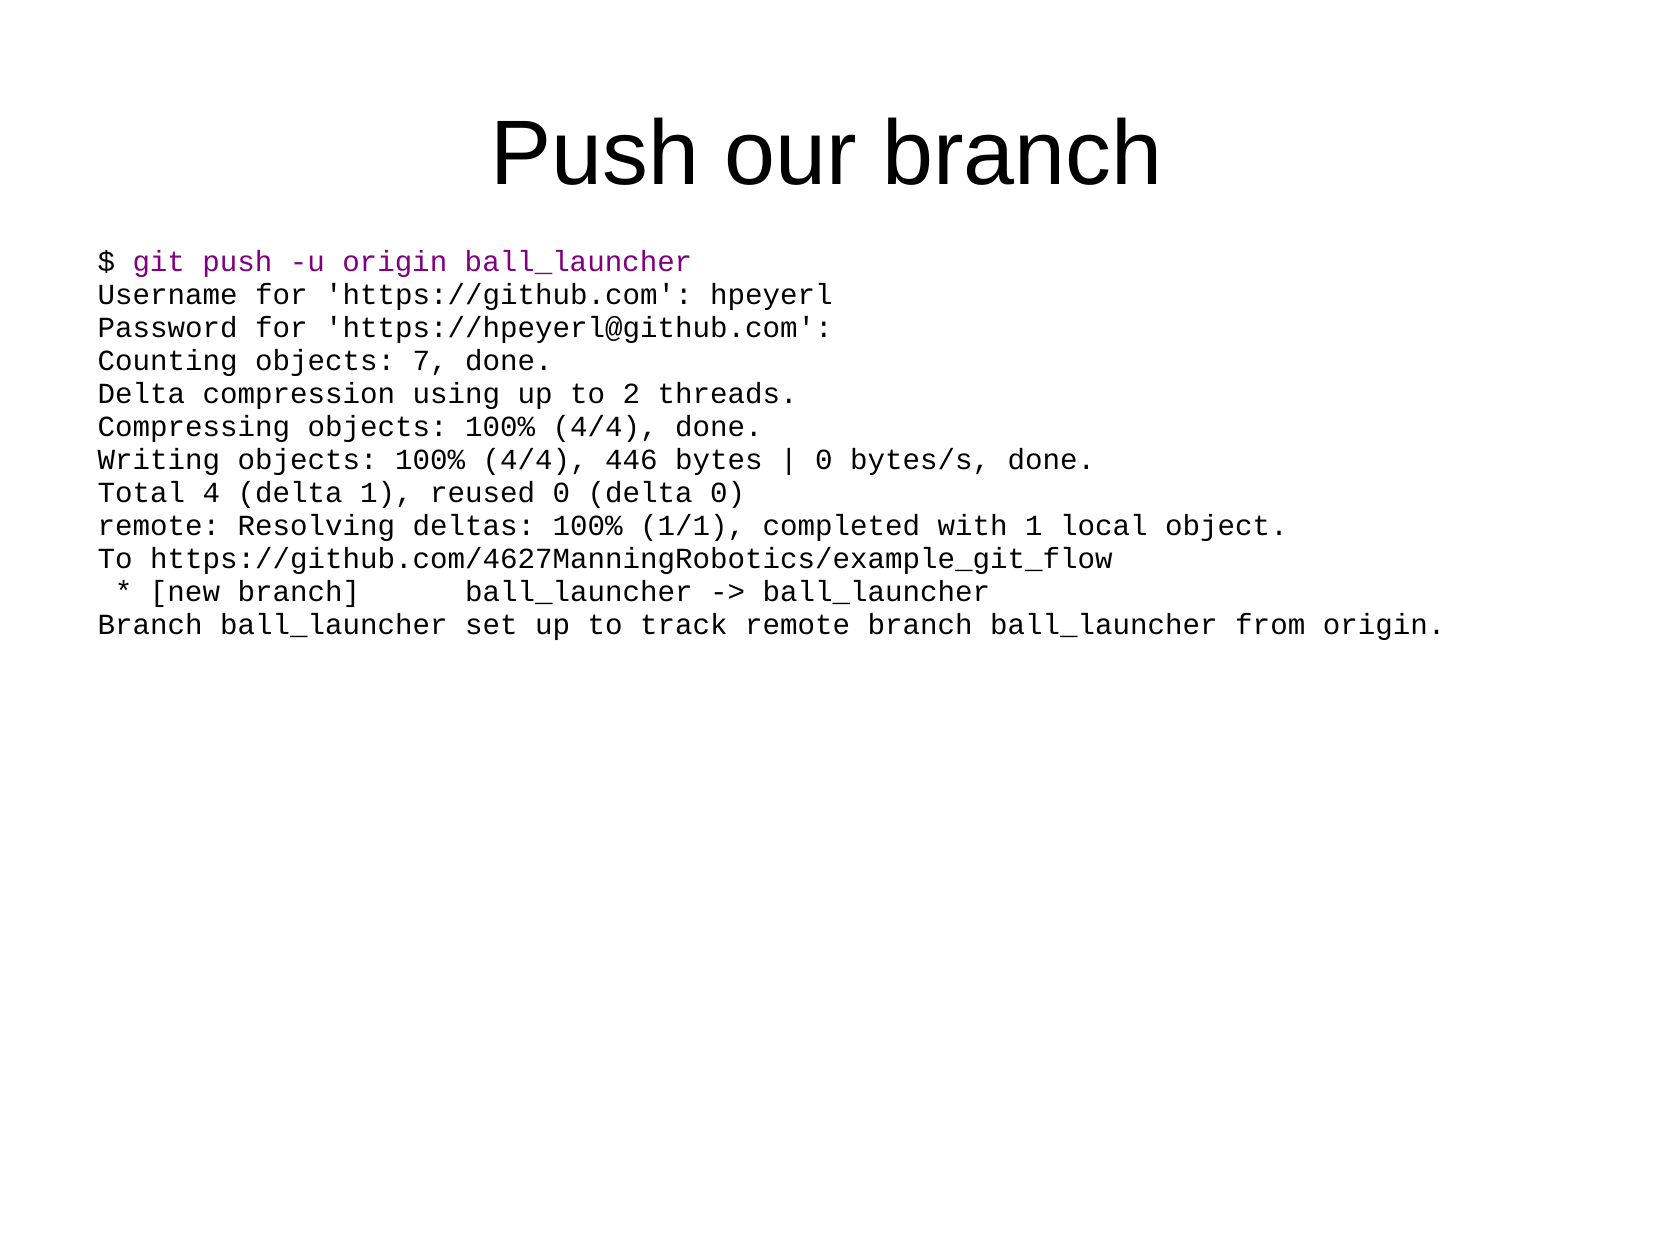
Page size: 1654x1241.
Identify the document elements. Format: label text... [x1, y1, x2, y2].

title Push our branch [82, 49, 1571, 240]
text_box $ git push -u origin ball_launcher Username for 'https://github.com': hpeyerl Password for 'https://hpeyerl@github.com': Counting objects: 7, done. Delta compression using up to 2 threads. Compressing objects: 100% (4/4), done. Writing objects: 100% (4/4), 446 bytes | 0 bytes/s, done. Total 4 (delta 1), reused 0 (delta 0) remote: Resolving deltas: 100% (1/1), completed with 1 local object. To https://github.com/4627ManningRobotics/example_git_flow * [new branch] ball_launcher -> ball_launcher Branch ball_launcher set up to track remote branch ball_launcher from origin. [82, 240, 1613, 1186]
